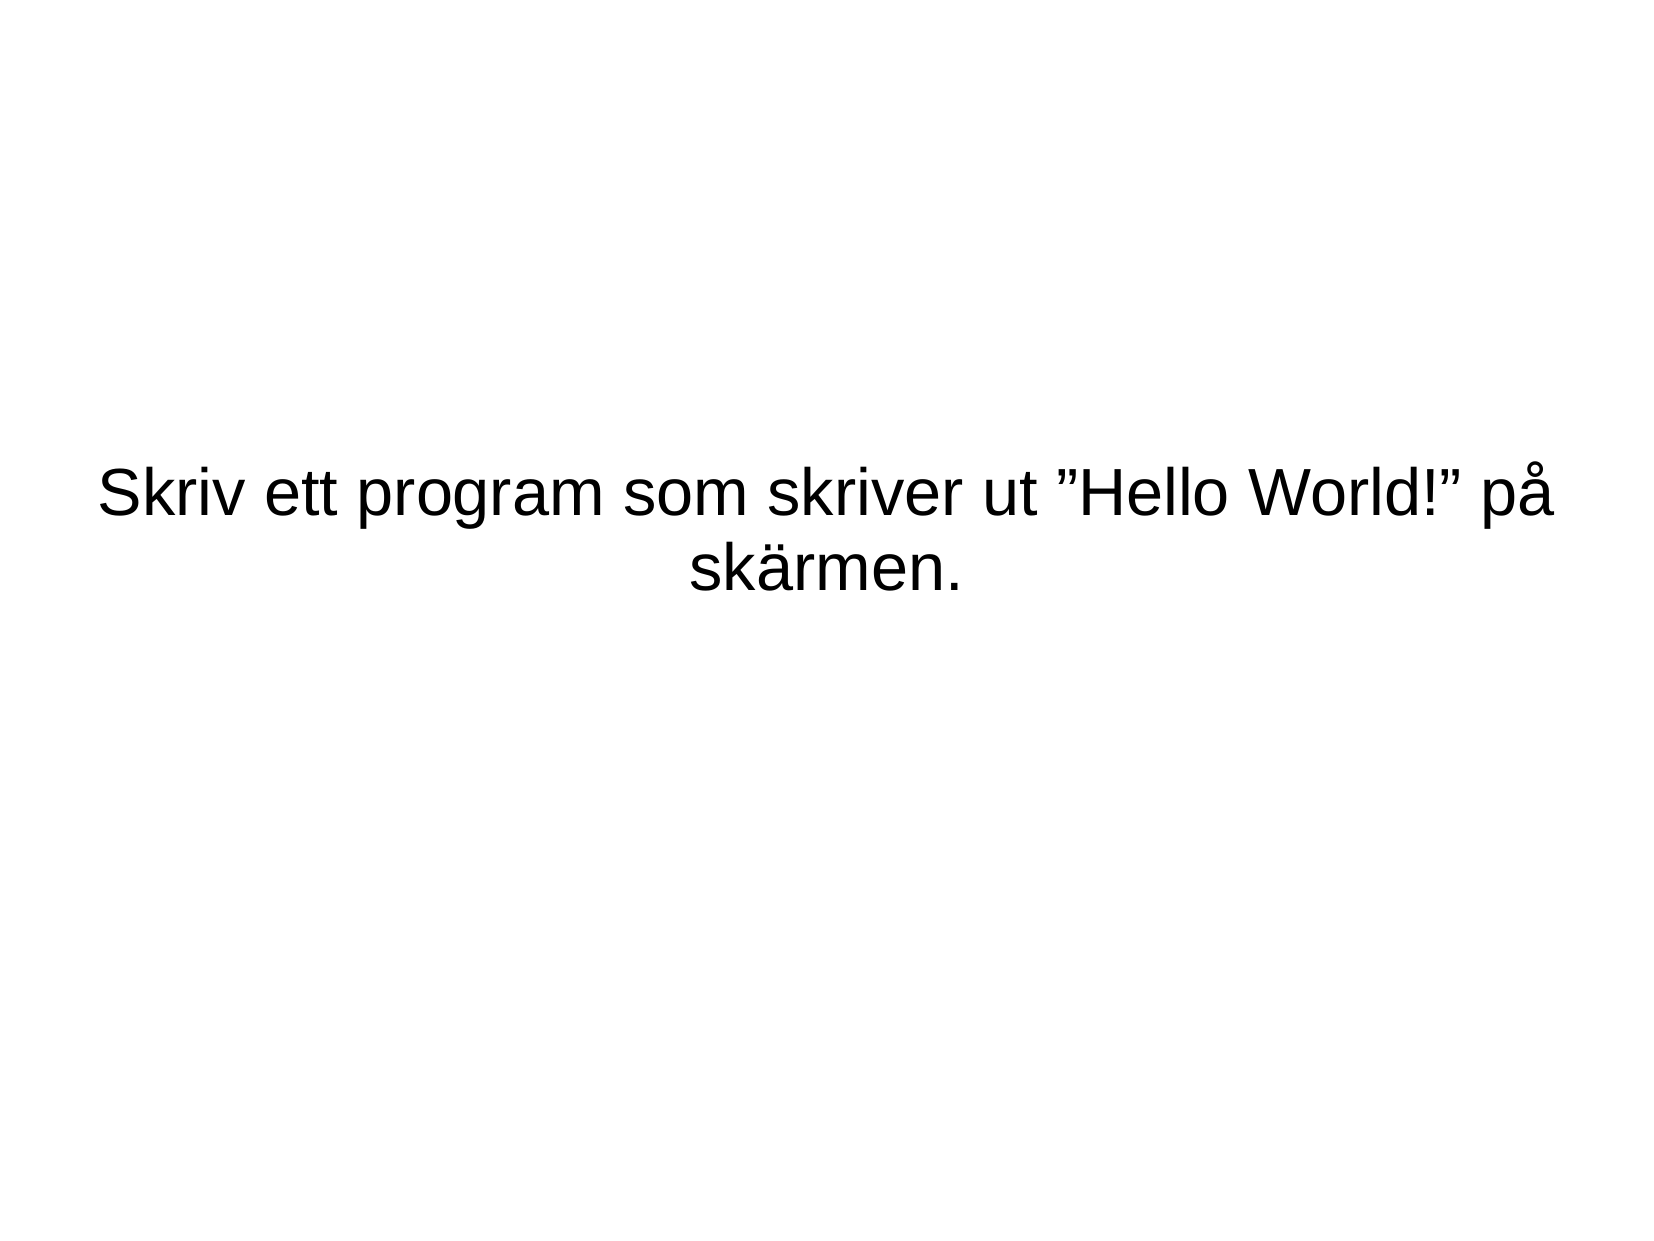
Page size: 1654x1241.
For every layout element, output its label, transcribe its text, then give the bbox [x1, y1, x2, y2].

subtitle Skriv ett program som skriver ut ”Hello World!” på skärmen. [82, 49, 1571, 1010]
